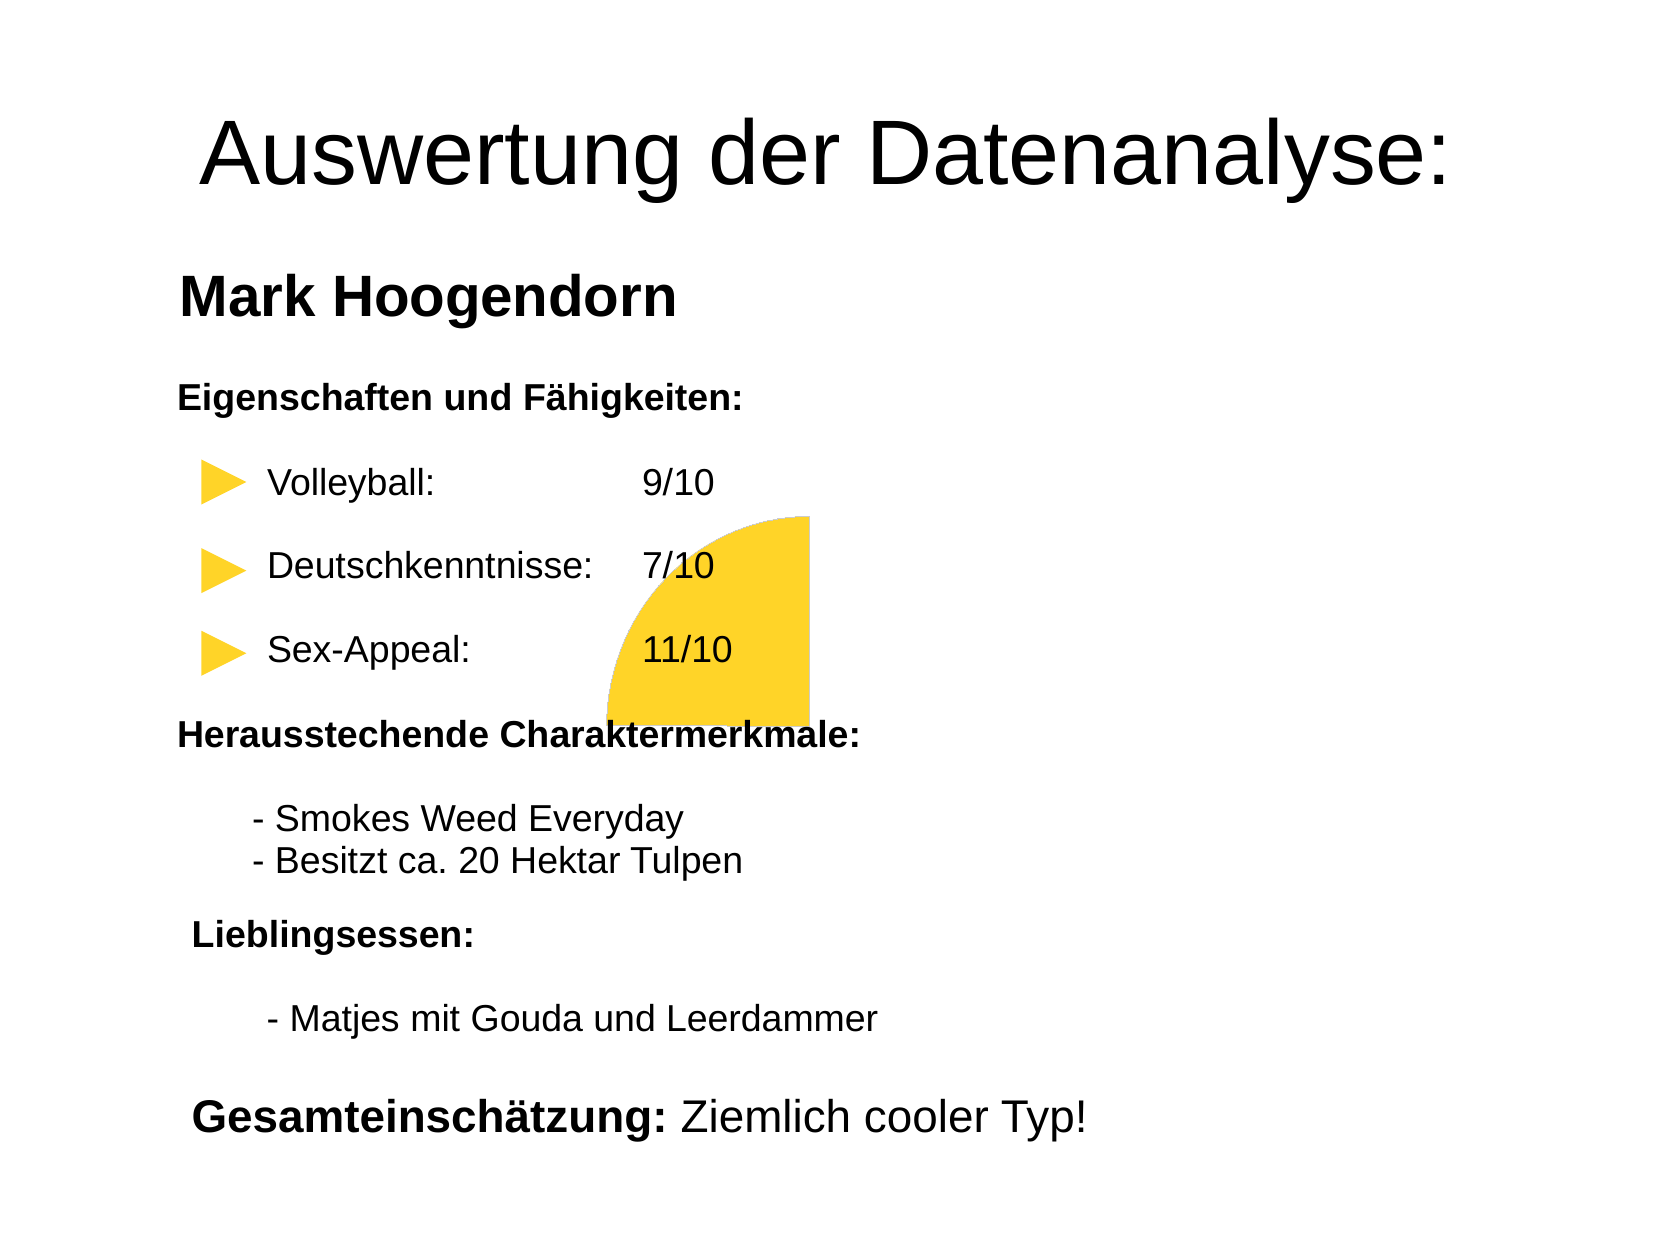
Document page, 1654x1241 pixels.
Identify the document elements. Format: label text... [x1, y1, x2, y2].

text_box Volleyball: 9/10 Deutschkenntnisse: 7/10 Sex-Appeal: 11/10 [252, 453, 808, 679]
text_box [201, 548, 247, 594]
text_box Mark Hoogendorn [165, 256, 736, 337]
text_box Lieblingsessen: - Matjes mit Gouda und Leerdammer Gesamteinschätzung: Ziemlich cooler Typ! [176, 906, 1606, 1150]
text_box Herausstechende Charaktermerkmale: - Smokes Weed Everyday - Besitzt ca. 20 Hektar Tulpen [162, 706, 928, 932]
text_box Eigenschaften und Fähigkeiten: [162, 368, 838, 426]
text_box [607, 516, 1012, 897]
text_box [201, 630, 247, 676]
text_box [201, 459, 247, 505]
title Auswertung der Datenanalyse: [82, 49, 1571, 257]
